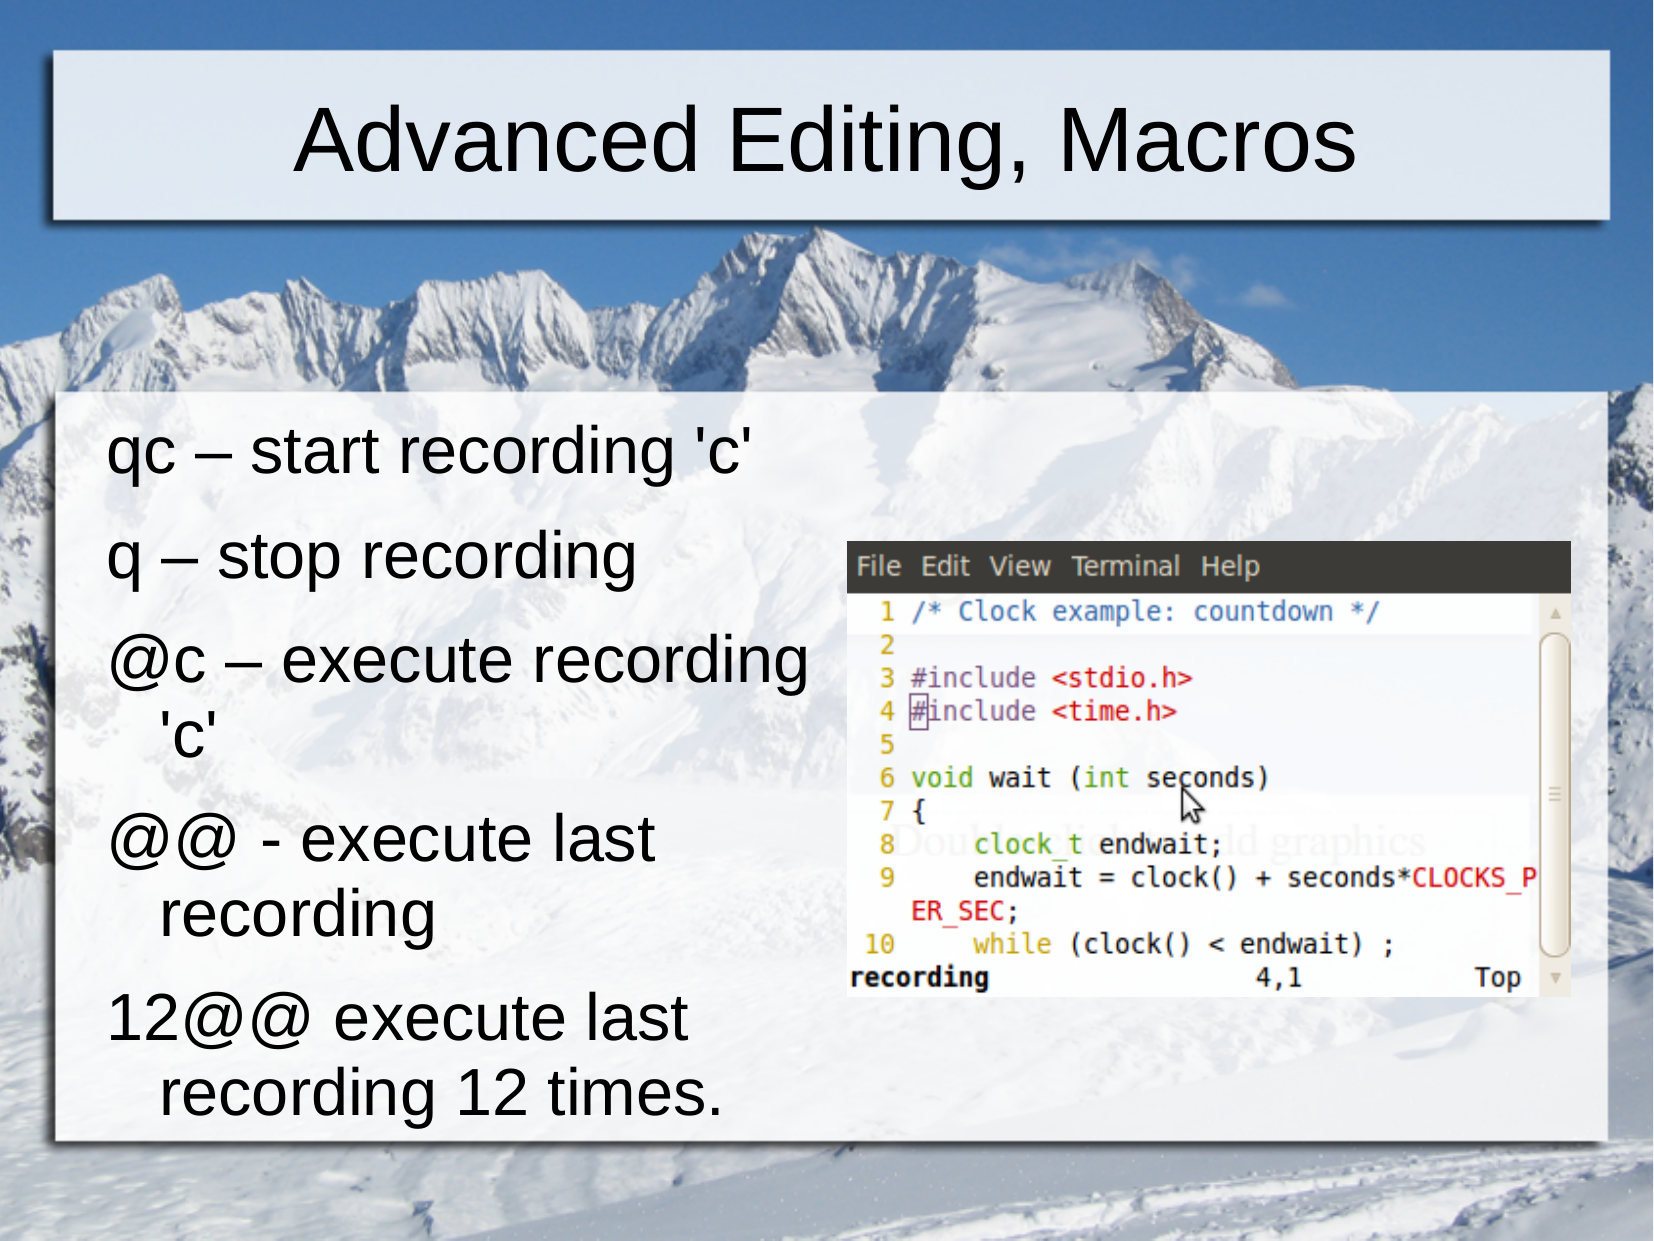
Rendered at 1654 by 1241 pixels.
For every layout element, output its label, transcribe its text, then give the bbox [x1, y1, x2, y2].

list qc – start recording 'c' q – stop recording @c – execute recording 'c' @@ - execute last recording 12@@ execute last recording 12 times. [88, 413, 812, 1130]
title Advanced Editing, Macros [58, 61, 1594, 219]
picture [0, 0, 1654, 1241]
